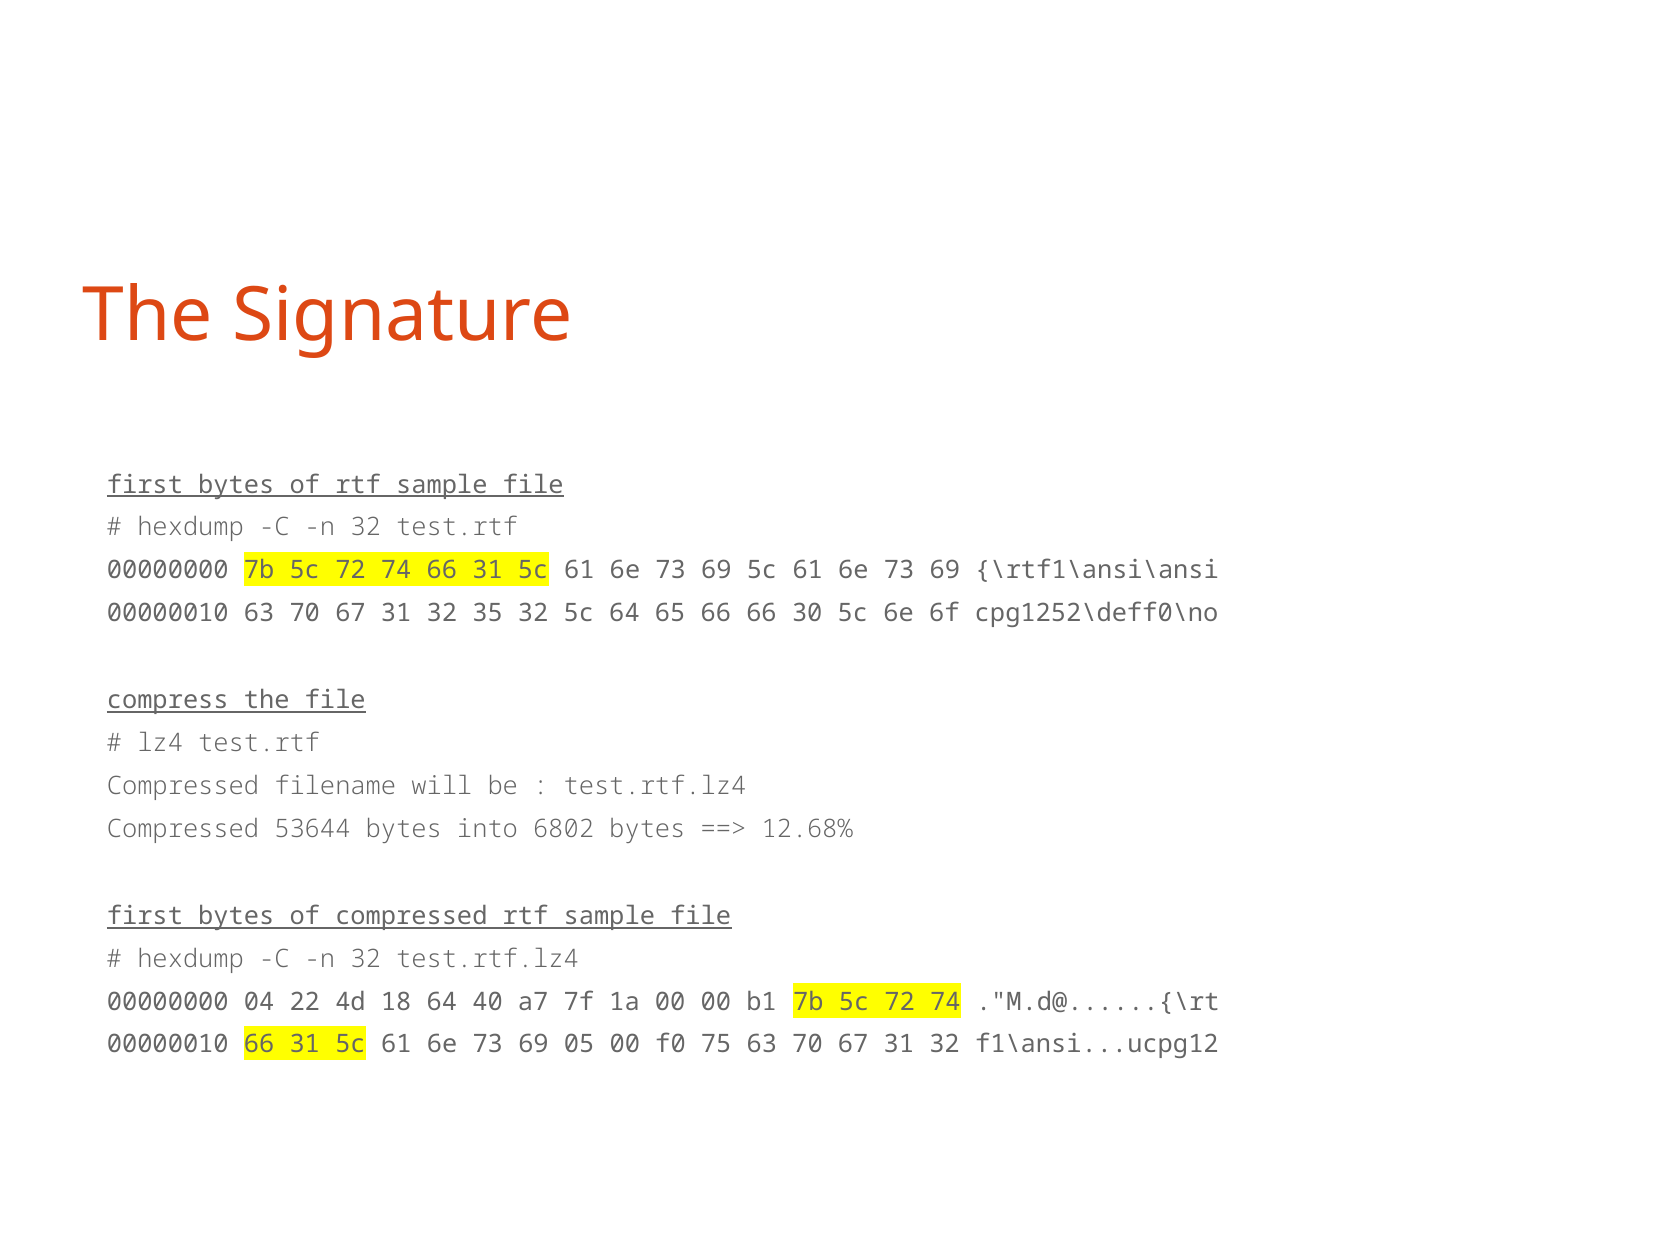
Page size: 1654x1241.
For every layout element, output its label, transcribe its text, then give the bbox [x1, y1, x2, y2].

title The Signature [82, 248, 1571, 375]
list first bytes of rtf sample file # hexdump -C -n 32 test.rtf 00000000 7b 5c 72 74 66 31 5c 61 6e 73 69 5c 61 6e 73 69 {\rtf1\ansi\ansi 00000010 63 70 67 31 32 35 32 5c 64 65 66 66 30 5c 6e 6f cpg1252\deff0\no compress the file # lz4 test.rtf Compressed filename will be : test.rtf.lz4 Compressed 53644 bytes into 6802 bytes ==> 12.68% first bytes of compressed rtf sample file # hexdump -C -n 32 test.rtf.lz4 00000000 04 22 4d 18 64 40 a7 7f 1a 00 00 b1 7b 5c 72 74 ."M.d@......{\rt 00000010 66 31 5c 61 6e 73 69 05 00 f0 75 63 70 67 31 32 f1\ansi...ucpg12 [82, 442, 1571, 1063]
